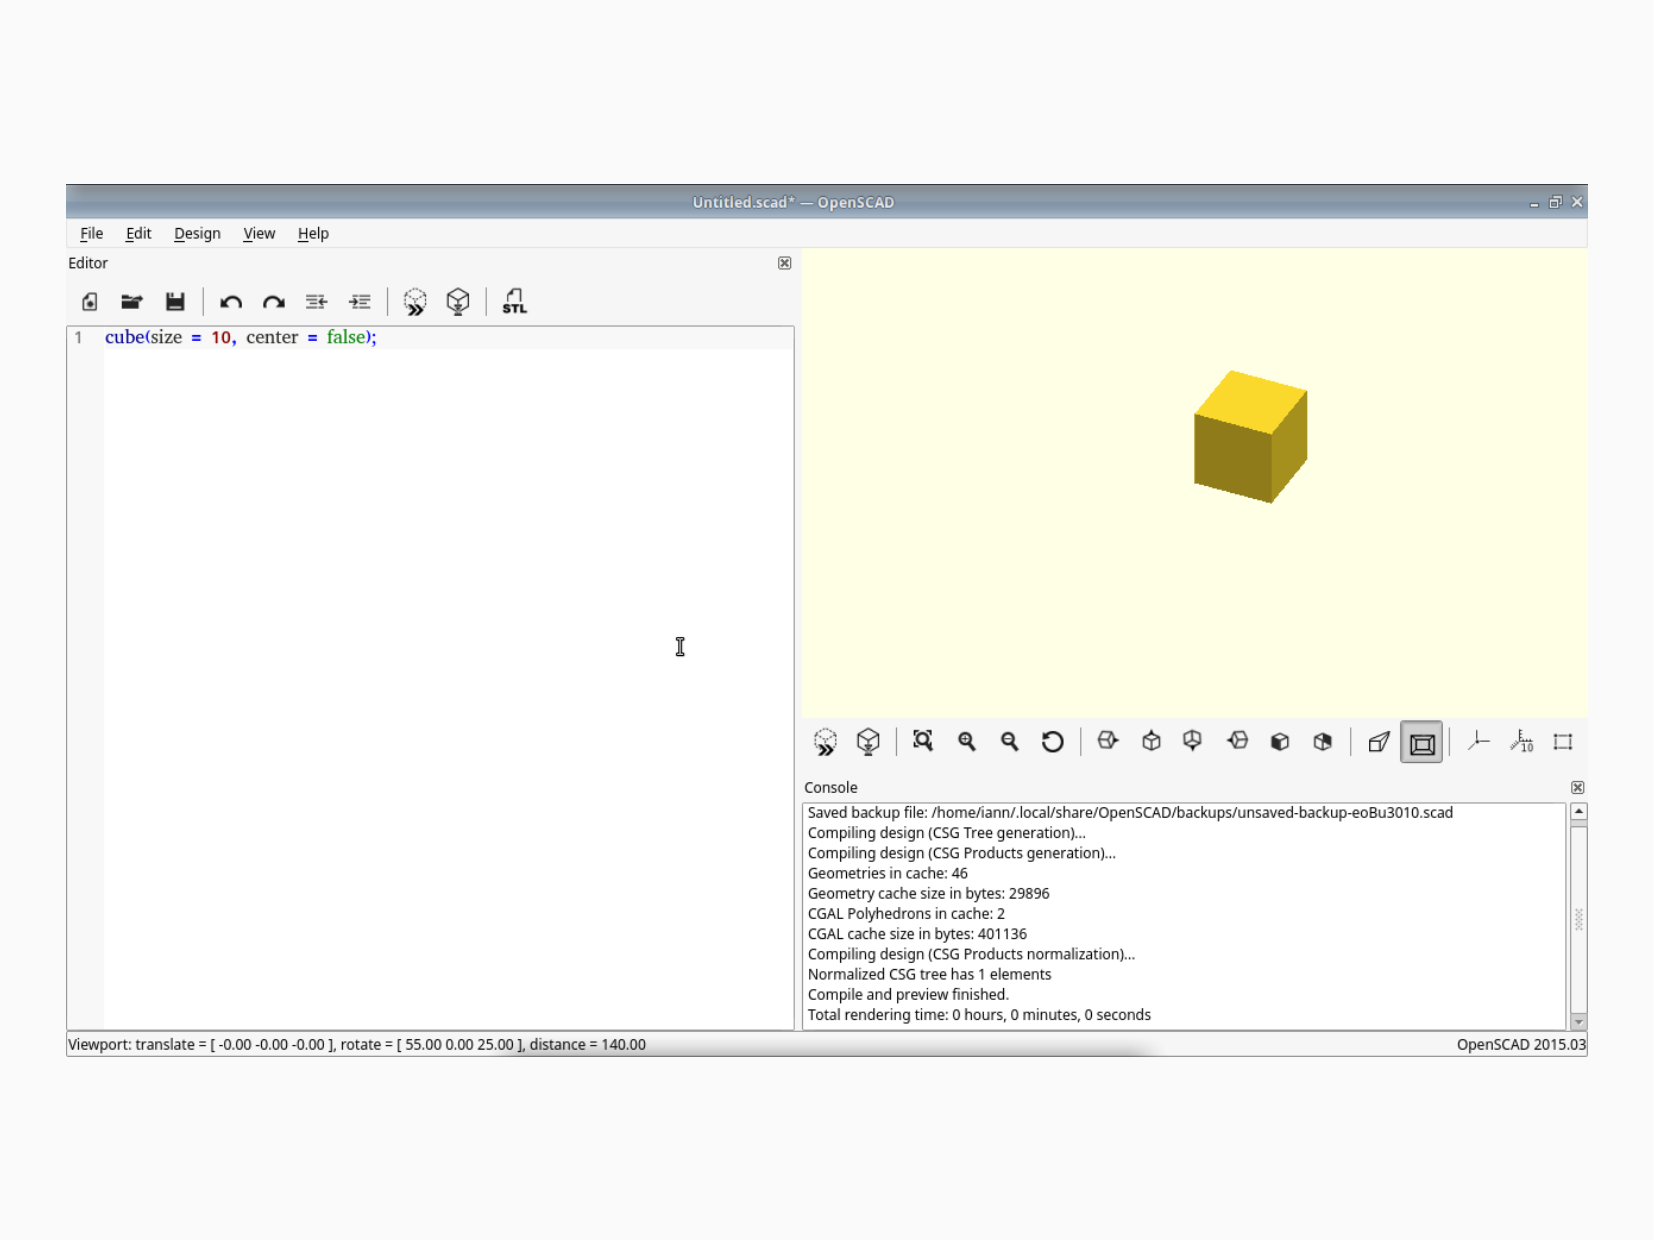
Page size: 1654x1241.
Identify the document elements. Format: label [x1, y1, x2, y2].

picture [66, 184, 1588, 1057]
